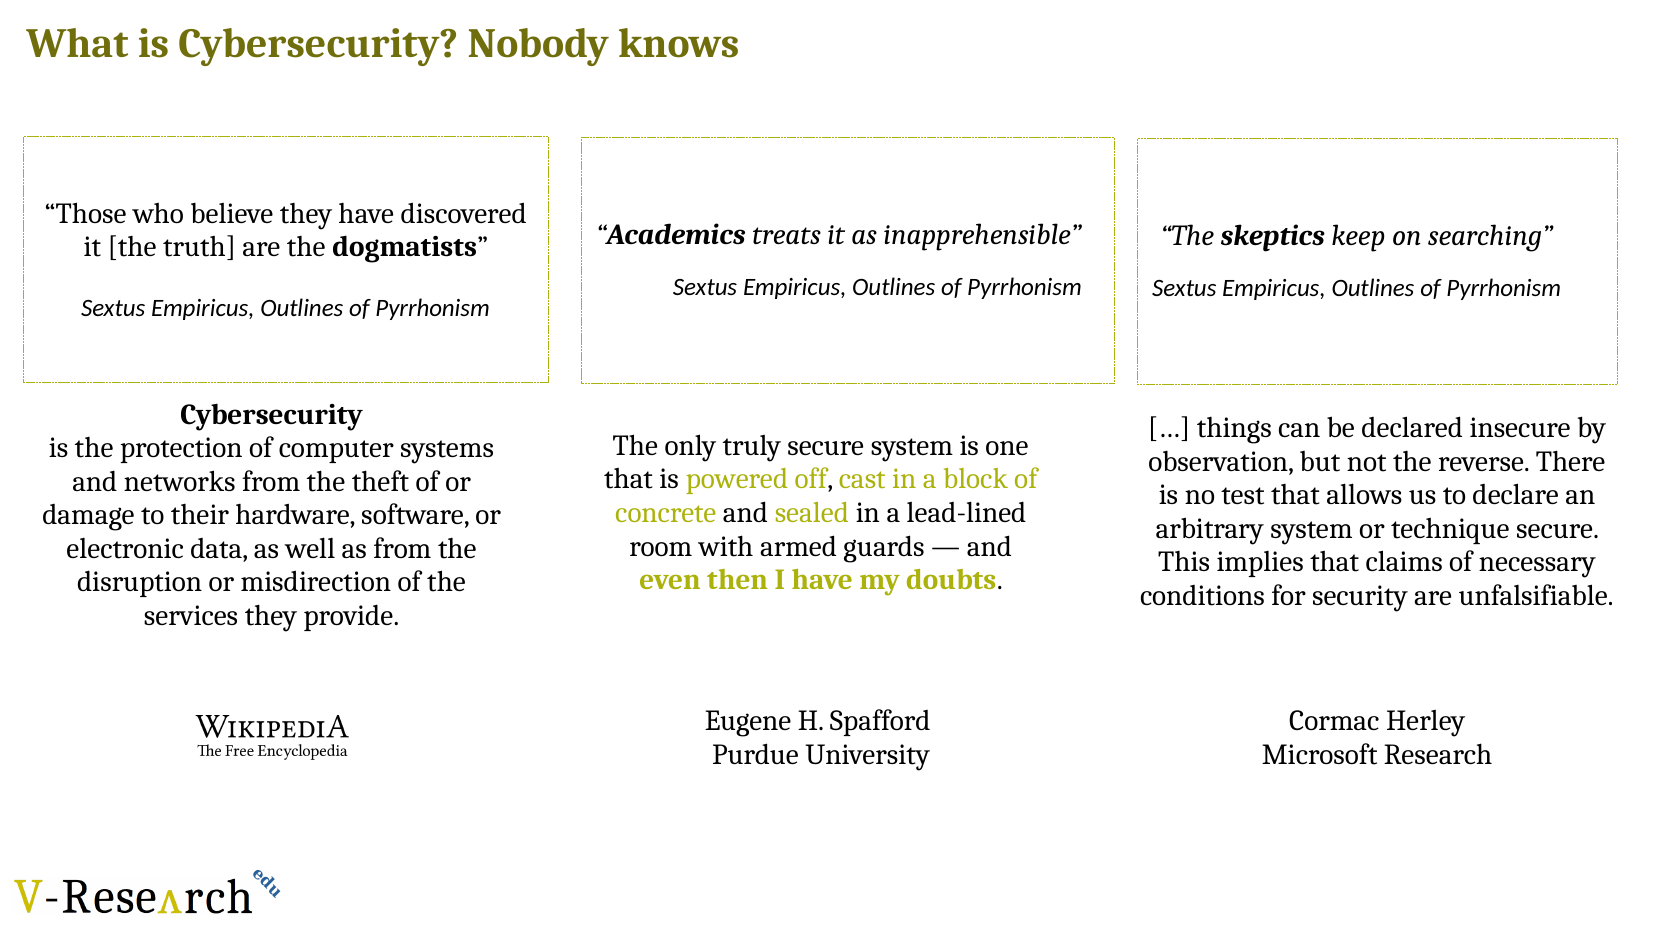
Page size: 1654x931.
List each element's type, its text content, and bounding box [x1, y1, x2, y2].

picture [185, 715, 359, 761]
picture [11, 876, 255, 916]
text_box Cybersecurity is the protection of computer systems and networks from the theft of or damage to their hardware, software, or electronic data, as well as from the disruption or misdirection of the services they provide. [18, 390, 526, 646]
text_box What is Cybersecurity? Nobody knows [11, 12, 1193, 77]
text_box edu [222, 847, 333, 931]
text_box “Academics treats it as inapprehensible” Sextus Empiricus, Outlines of Pyrrhonism [581, 137, 1115, 384]
text_box “Those who believe they have discovered it [the truth] are the dogmatists” Sextus Empiricus, Outlines of Pyrrhonism [23, 136, 549, 383]
text_box Eugene H. Spafford Purdue University [681, 696, 961, 780]
text_box Cormac Herley Microsoft Research [1237, 696, 1517, 780]
text_box “The skeptics keep on searching” Sextus Empiricus, Outlines of Pyrrhonism [1137, 138, 1618, 385]
text_box The only truly secure system is one that is powered off, cast in a block of concrete and sealed in a lead-lined room with armed guards — and even then I have my doubts. [581, 421, 1061, 617]
text_box […] things can be declared insecure by observation, but not the reverse. There is no test that allows us to declare an arbitrary system or technique secure. This implies that claims of necessary conditions for security are unfalsifiable. [1137, 411, 1618, 652]
